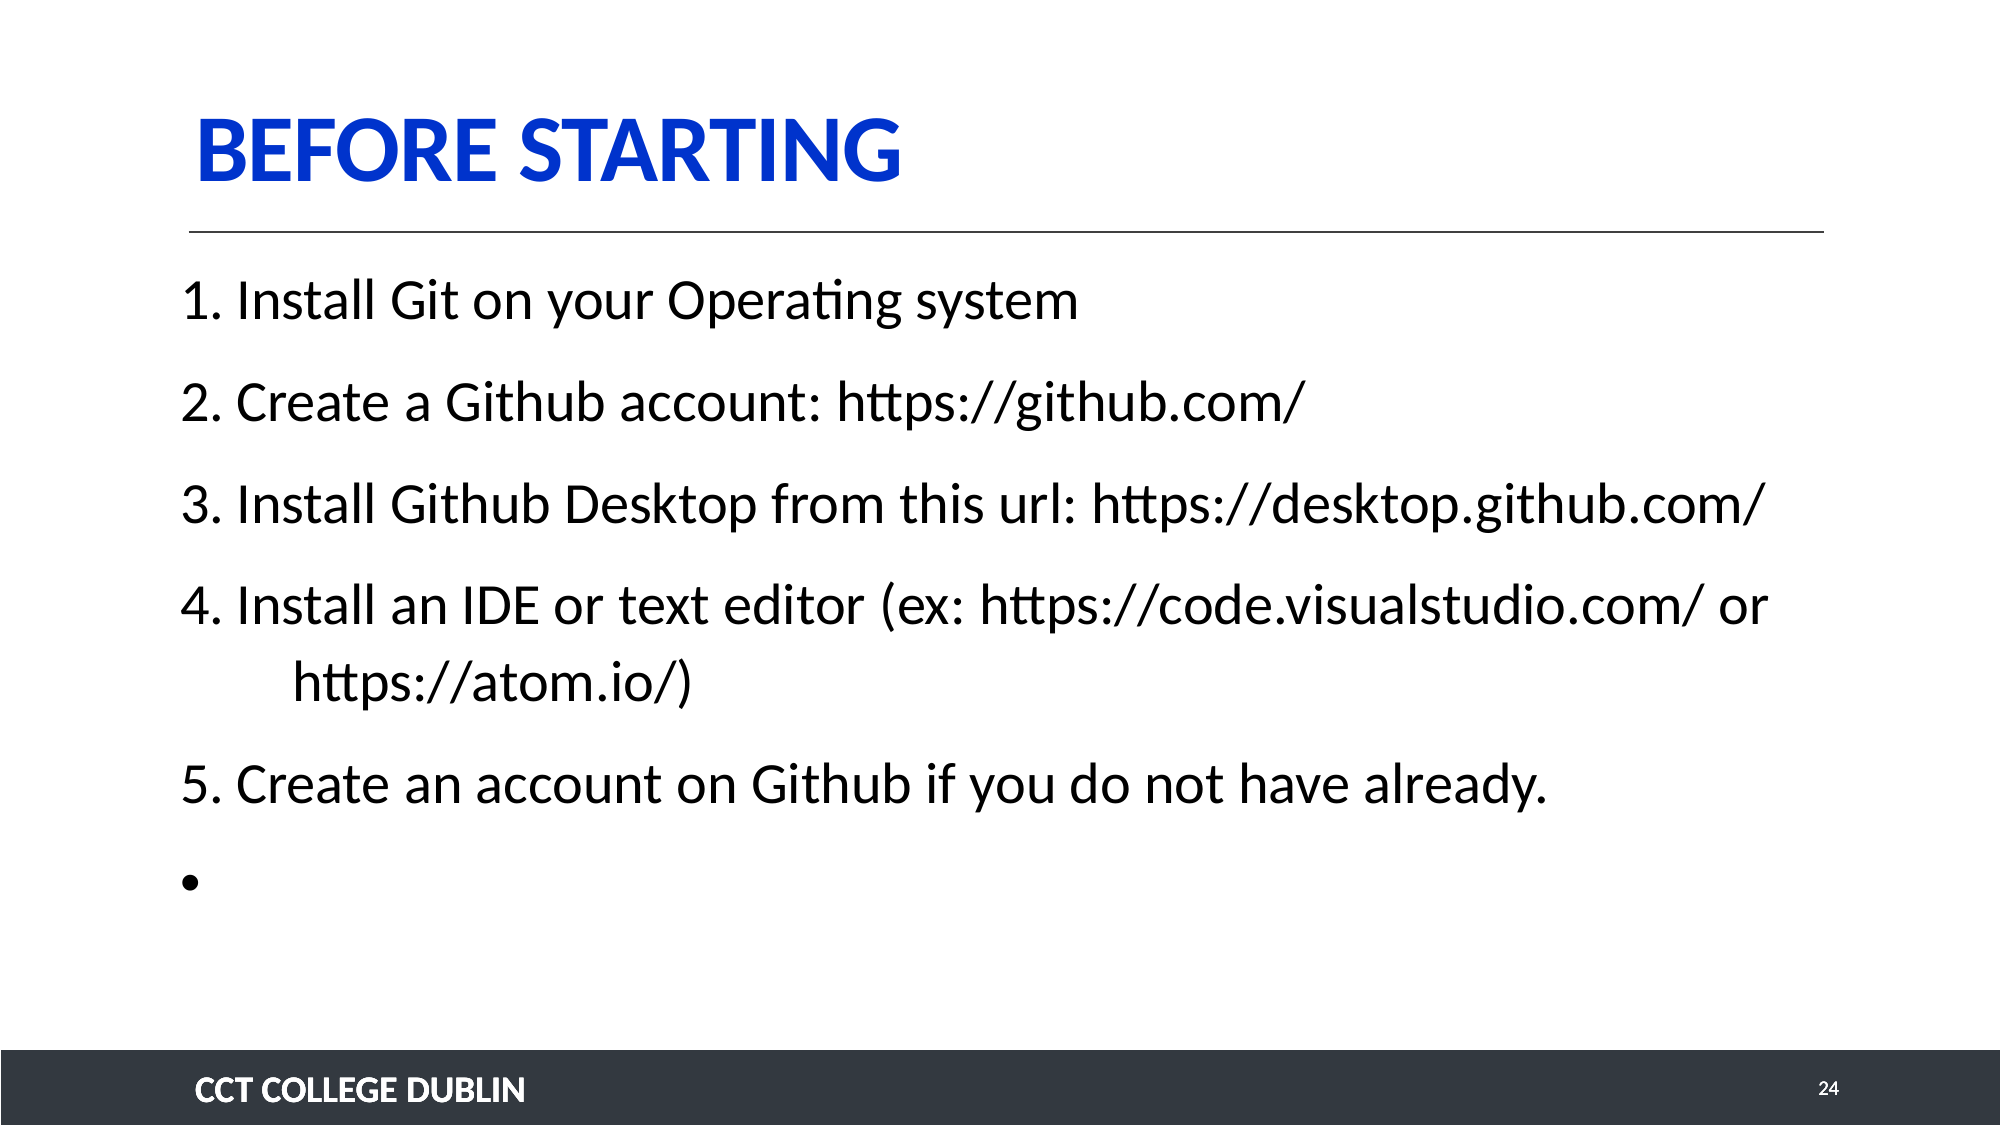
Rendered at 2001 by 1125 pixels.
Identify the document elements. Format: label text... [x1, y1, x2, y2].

list Install Git on your Operating system Create a Github account: https://github.com/ Install Github Desktop from this url: https://desktop.github.com/ Install an IDE or text editor (ex: https://code.visualstudio.com/ or https://atom.io/) Create an account on Github if you do not have already. [180, 246, 1831, 1043]
title BEFORE STARTING [180, 7, 1831, 211]
text_box [1803, 1057, 1932, 1118]
text_box CCT COLLEGE DUBLIN [180, 1057, 1299, 1118]
